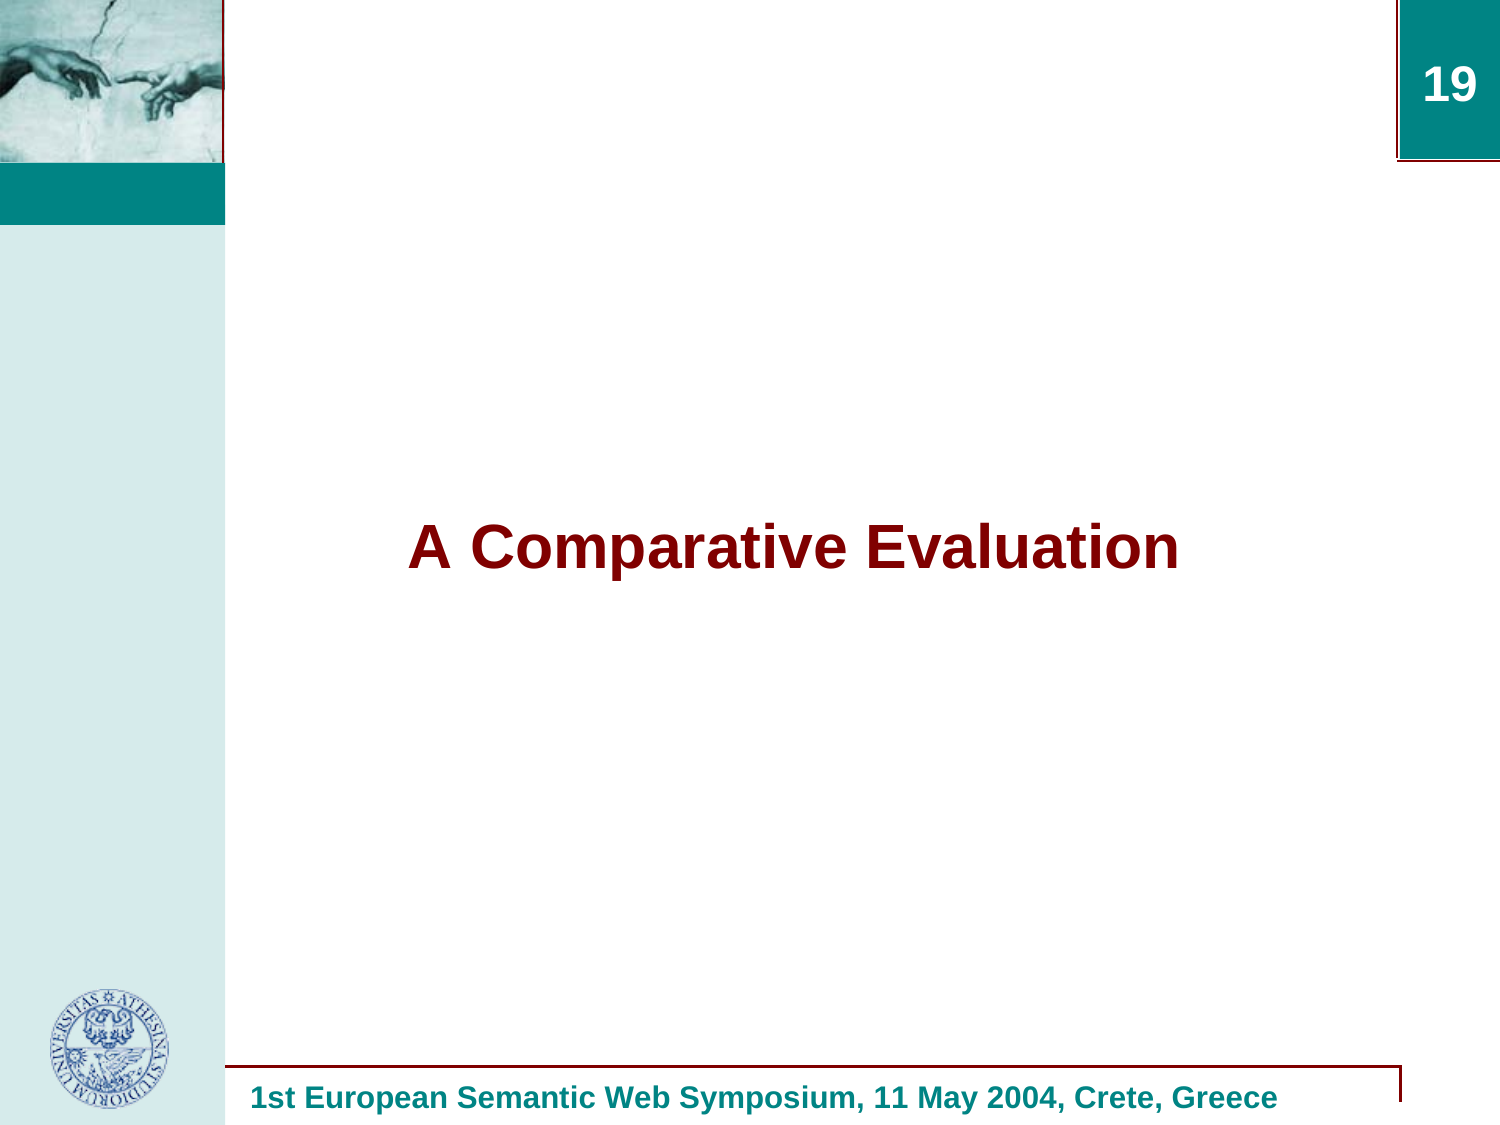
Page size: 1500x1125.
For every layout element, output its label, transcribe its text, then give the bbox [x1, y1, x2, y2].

list A Comparative Evaluation [141, 454, 1449, 641]
picture [0, 0, 222, 162]
picture [50, 989, 169, 1109]
